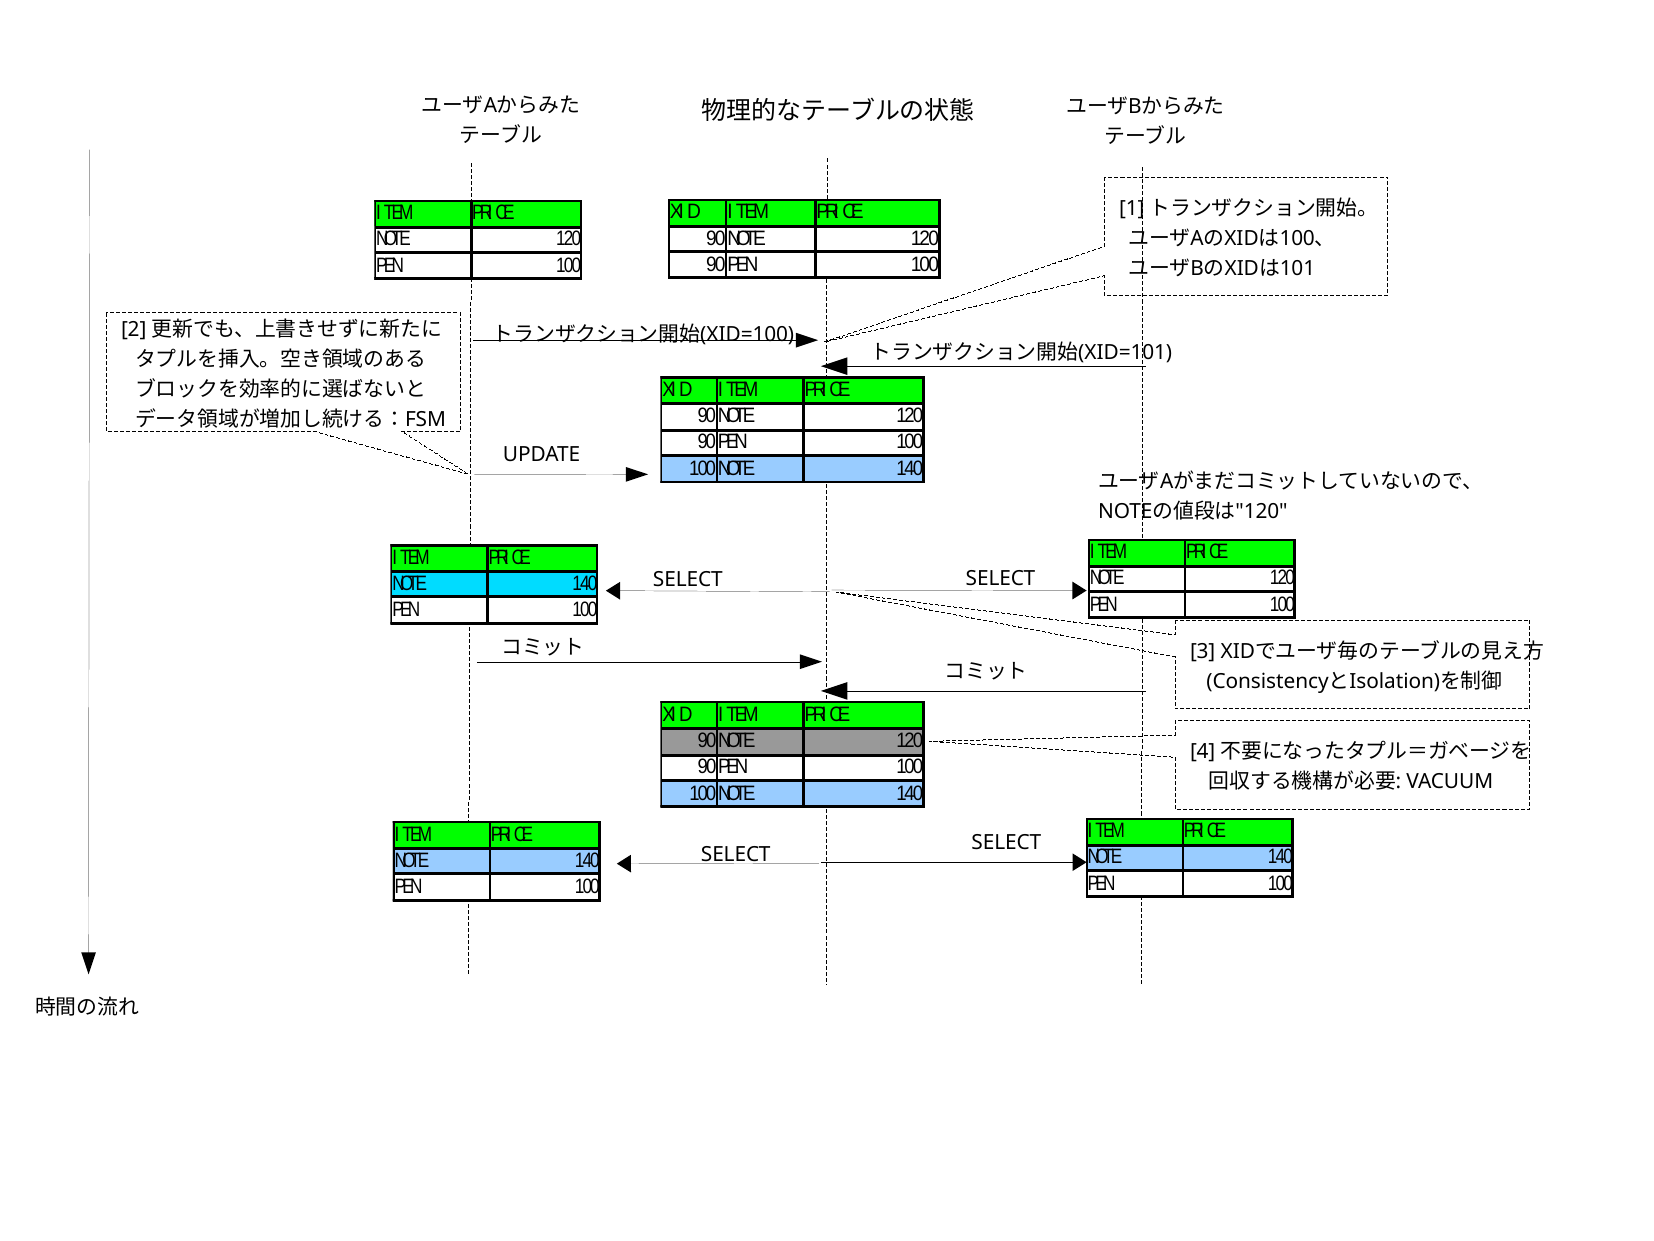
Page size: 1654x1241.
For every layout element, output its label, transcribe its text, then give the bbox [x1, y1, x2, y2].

text_box ユーザAがまだコミットしていないので、 NOTEの値段は"120" [1083, 456, 1503, 532]
chart [1088, 539, 1297, 634]
chart [374, 200, 583, 307]
text_box 時間の流れ [20, 983, 176, 1026]
text_box SELECT [950, 555, 1062, 599]
text_box コミット [486, 623, 615, 667]
text_box UPDATE [488, 432, 615, 475]
text_box ユーザBからみた テーブル [1051, 82, 1285, 154]
text_box トランザクション開始(XID=100) [477, 310, 812, 354]
chart [390, 544, 600, 652]
text_box [2] 更新でも、上書きせずに新たに タプルを挿入。空き領域のある ブロックを効率的に選ばないと データ領域が増加し続ける：FSM [106, 312, 469, 475]
chart [981, 286, 1063, 306]
text_box トランザクション開始(XID=101) [855, 328, 1190, 371]
text_box [1] トランザクション開始。 ユーザAのXIDは100、 ユーザBのXIDは101 [824, 177, 1388, 342]
text_box 物理的なテーブルの状態 [687, 82, 992, 132]
chart [660, 376, 1044, 511]
chart [660, 701, 1044, 836]
text_box [4] 不要になったタプル＝ガベージを 回収する機構が必要: VACUUM [929, 720, 1530, 810]
text_box ユーザAからみた テーブル [407, 80, 641, 152]
chart [1086, 818, 1295, 925]
chart [1088, 641, 1113, 646]
text_box SELECT [686, 836, 797, 875]
text_box SELECT [956, 819, 1084, 863]
text_box [3] XIDでユーザ毎のテーブルの見え方 (ConsistencyとIsolation)を制御 [836, 592, 1530, 709]
chart [668, 199, 1063, 306]
chart [392, 821, 602, 929]
text_box SELECT [638, 556, 762, 600]
text_box コミット [929, 646, 1058, 690]
